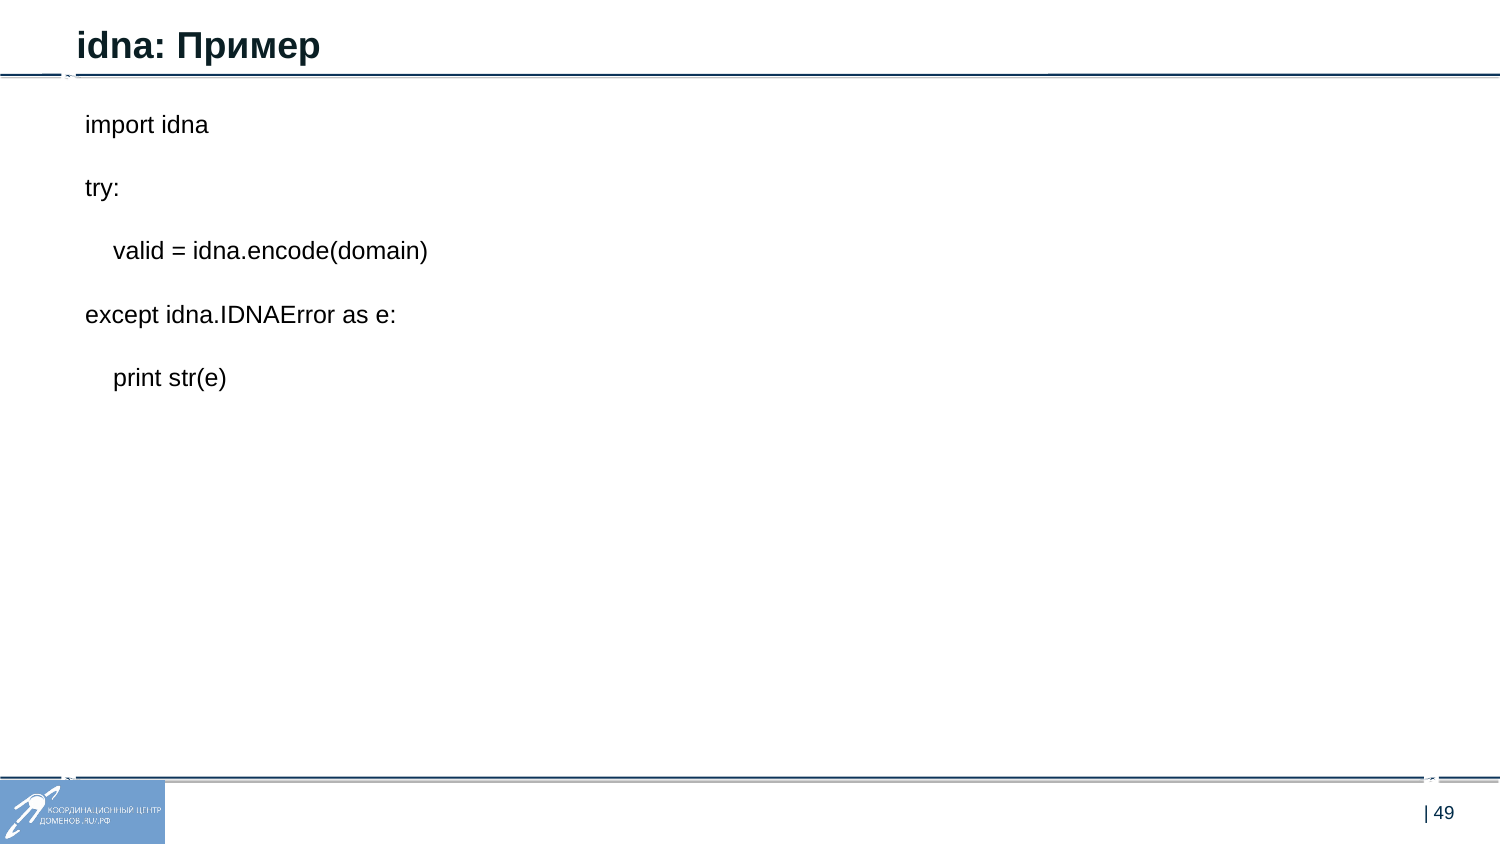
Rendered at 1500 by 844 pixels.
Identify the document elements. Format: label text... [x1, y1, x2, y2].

picture [0, 779, 166, 844]
list import idna try: valid = idna.encode(domain) except idna.IDNAError as e: print str(e) [70, 93, 1368, 656]
title idna: Пример [61, 5, 1376, 62]
